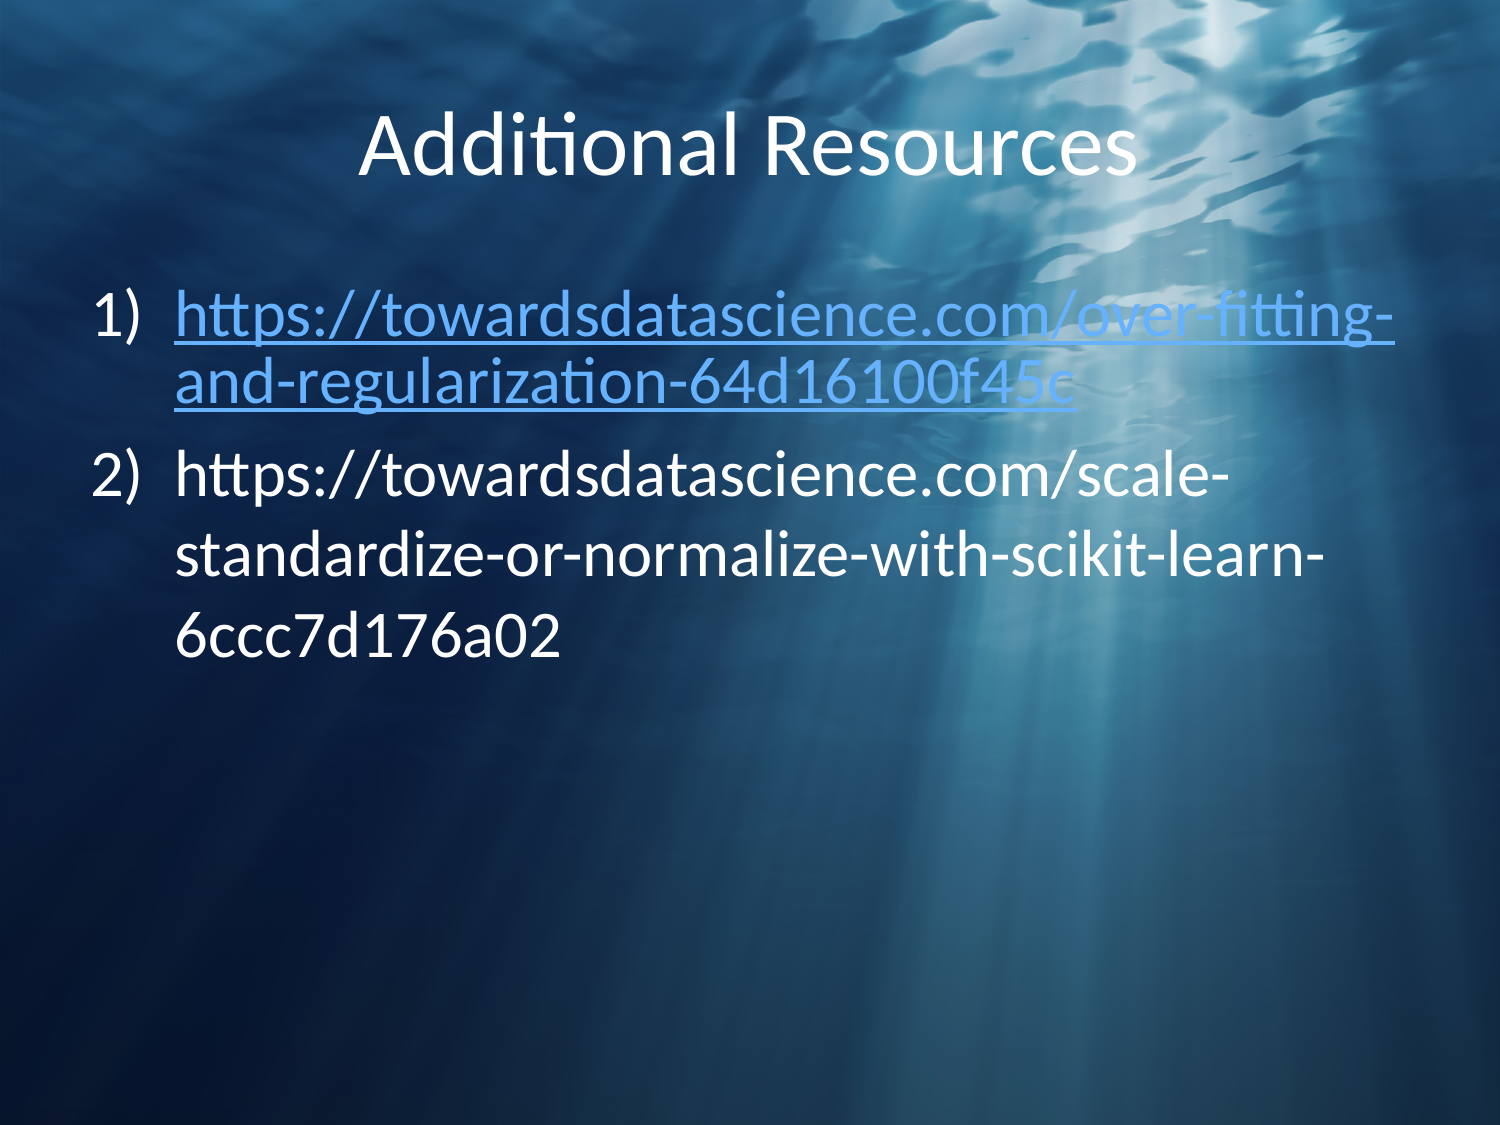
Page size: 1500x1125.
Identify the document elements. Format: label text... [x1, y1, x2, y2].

title Additional Resources [75, 45, 1425, 233]
picture [0, 0, 1500, 1125]
list https://towardsdatascience.com/over-fitting-and-regularization-64d16100f45c https://towardsdatascience.com/scale-standardize-or-normalize-with-scikit-learn-6ccc7d176a02 [75, 262, 1425, 1005]
